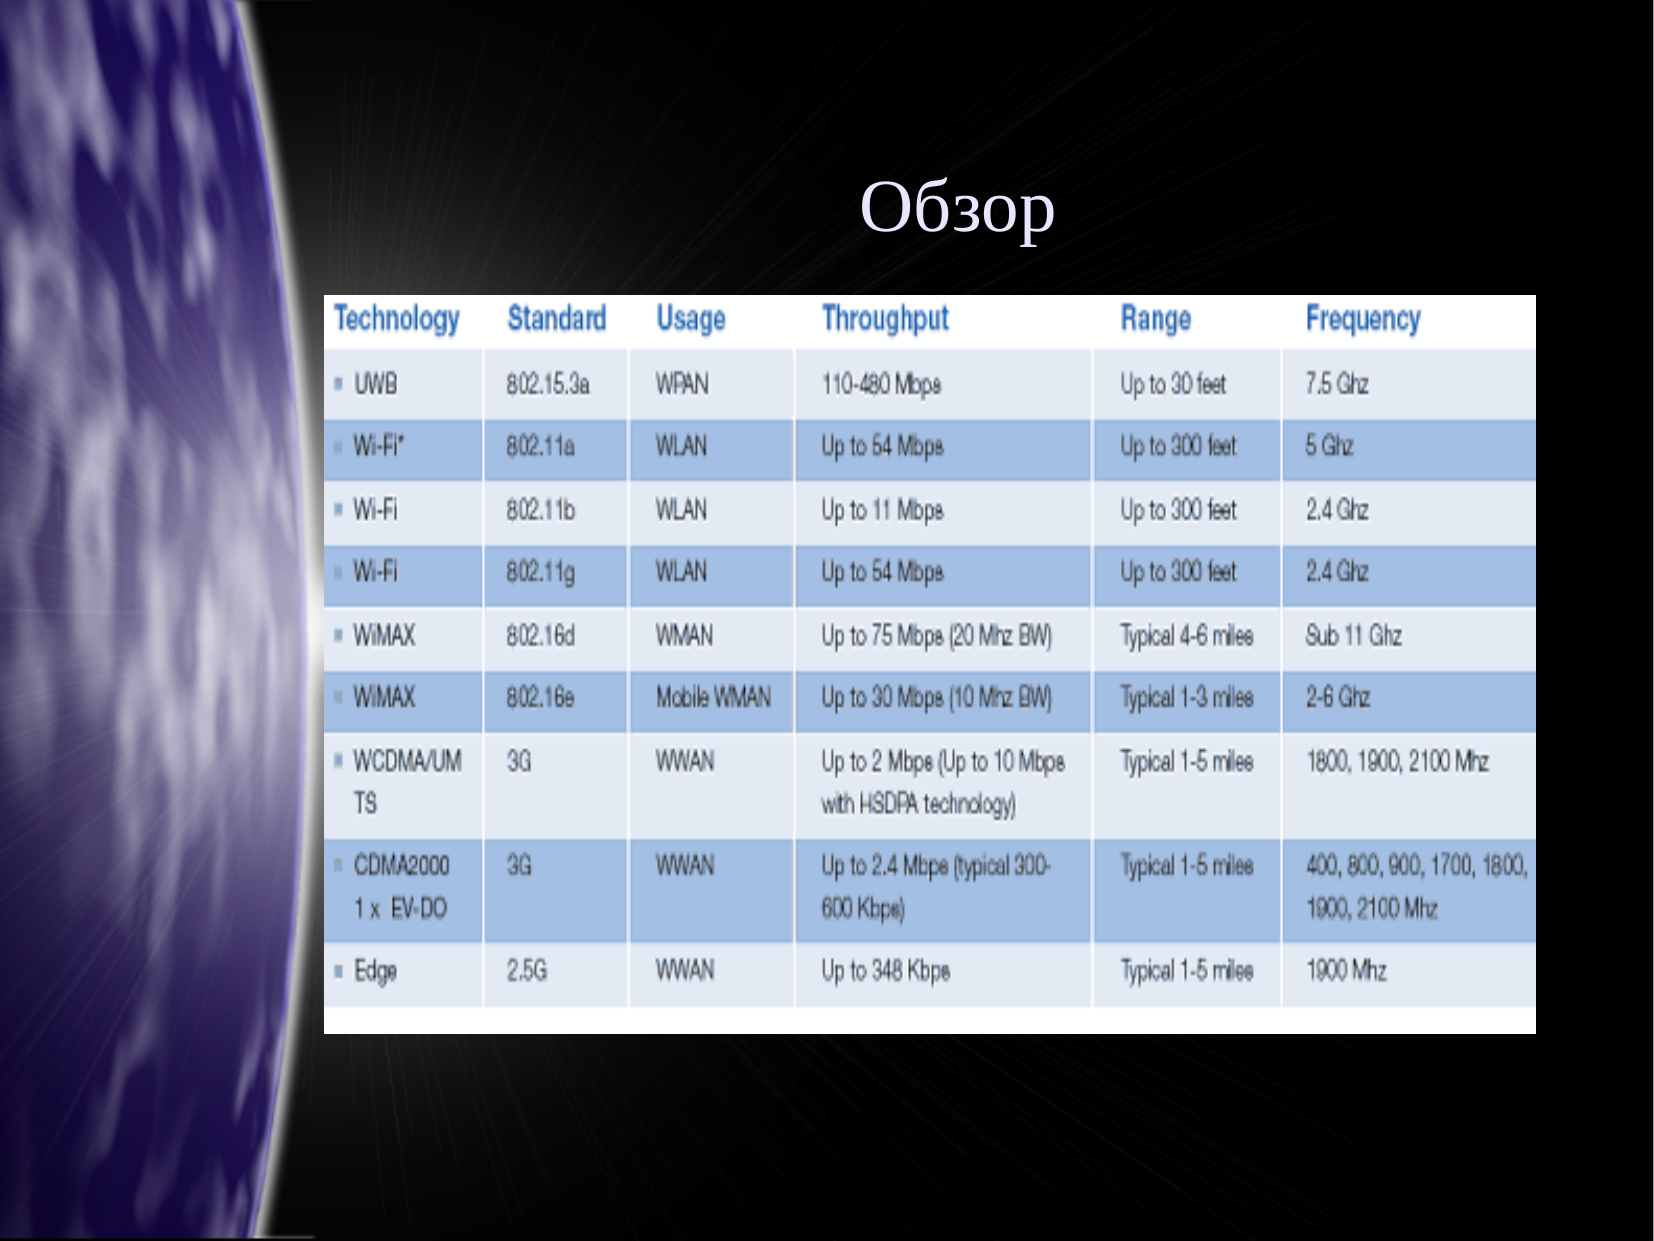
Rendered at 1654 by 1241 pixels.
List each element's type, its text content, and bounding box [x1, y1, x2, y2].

title Обзор [383, 102, 1534, 295]
picture [0, 0, 1654, 1241]
